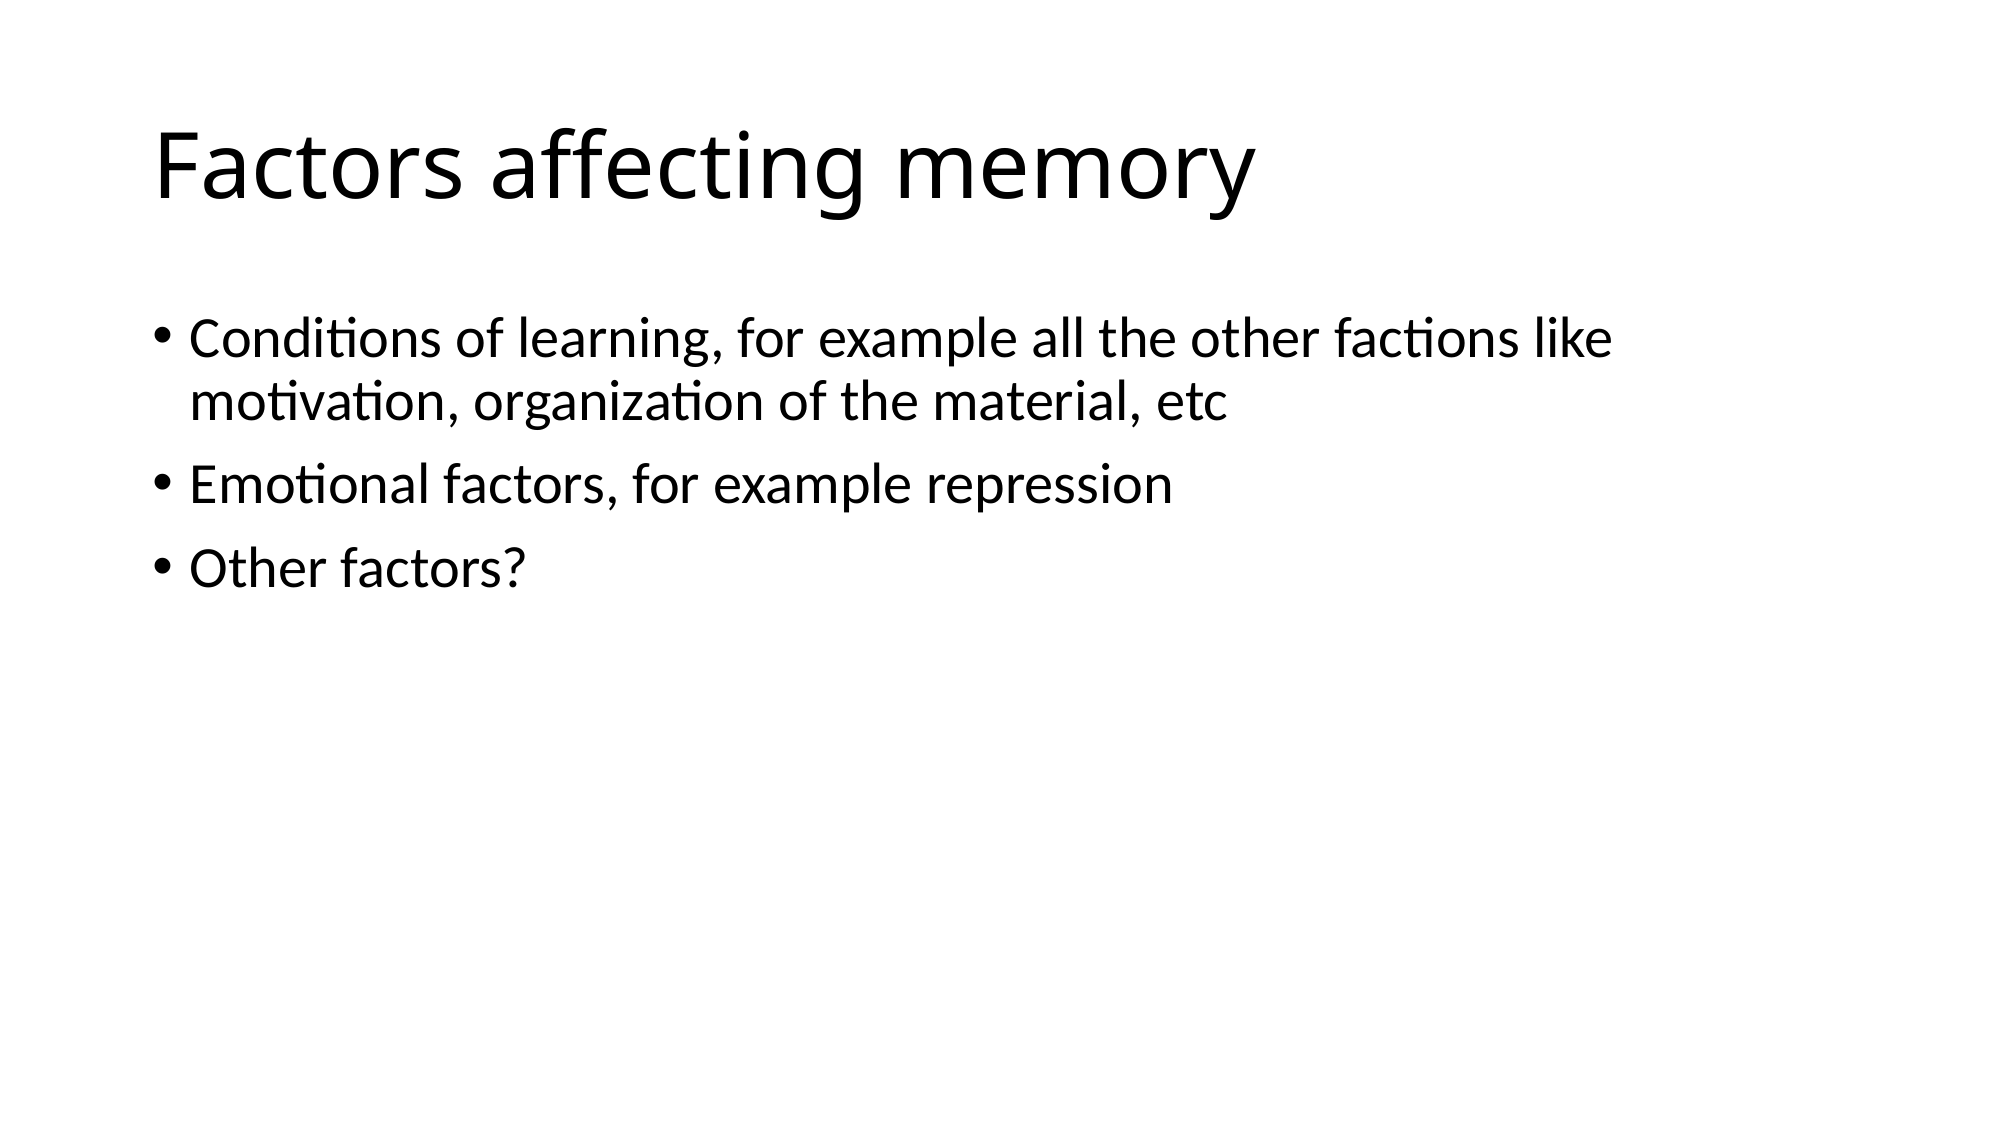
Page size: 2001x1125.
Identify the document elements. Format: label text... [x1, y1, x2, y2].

title Factors affecting memory [137, 59, 1863, 278]
list Conditions of learning, for example all the other factions like motivation, organization of the material, etc Emotional factors, for example repression Other factors? [137, 299, 1863, 1014]
